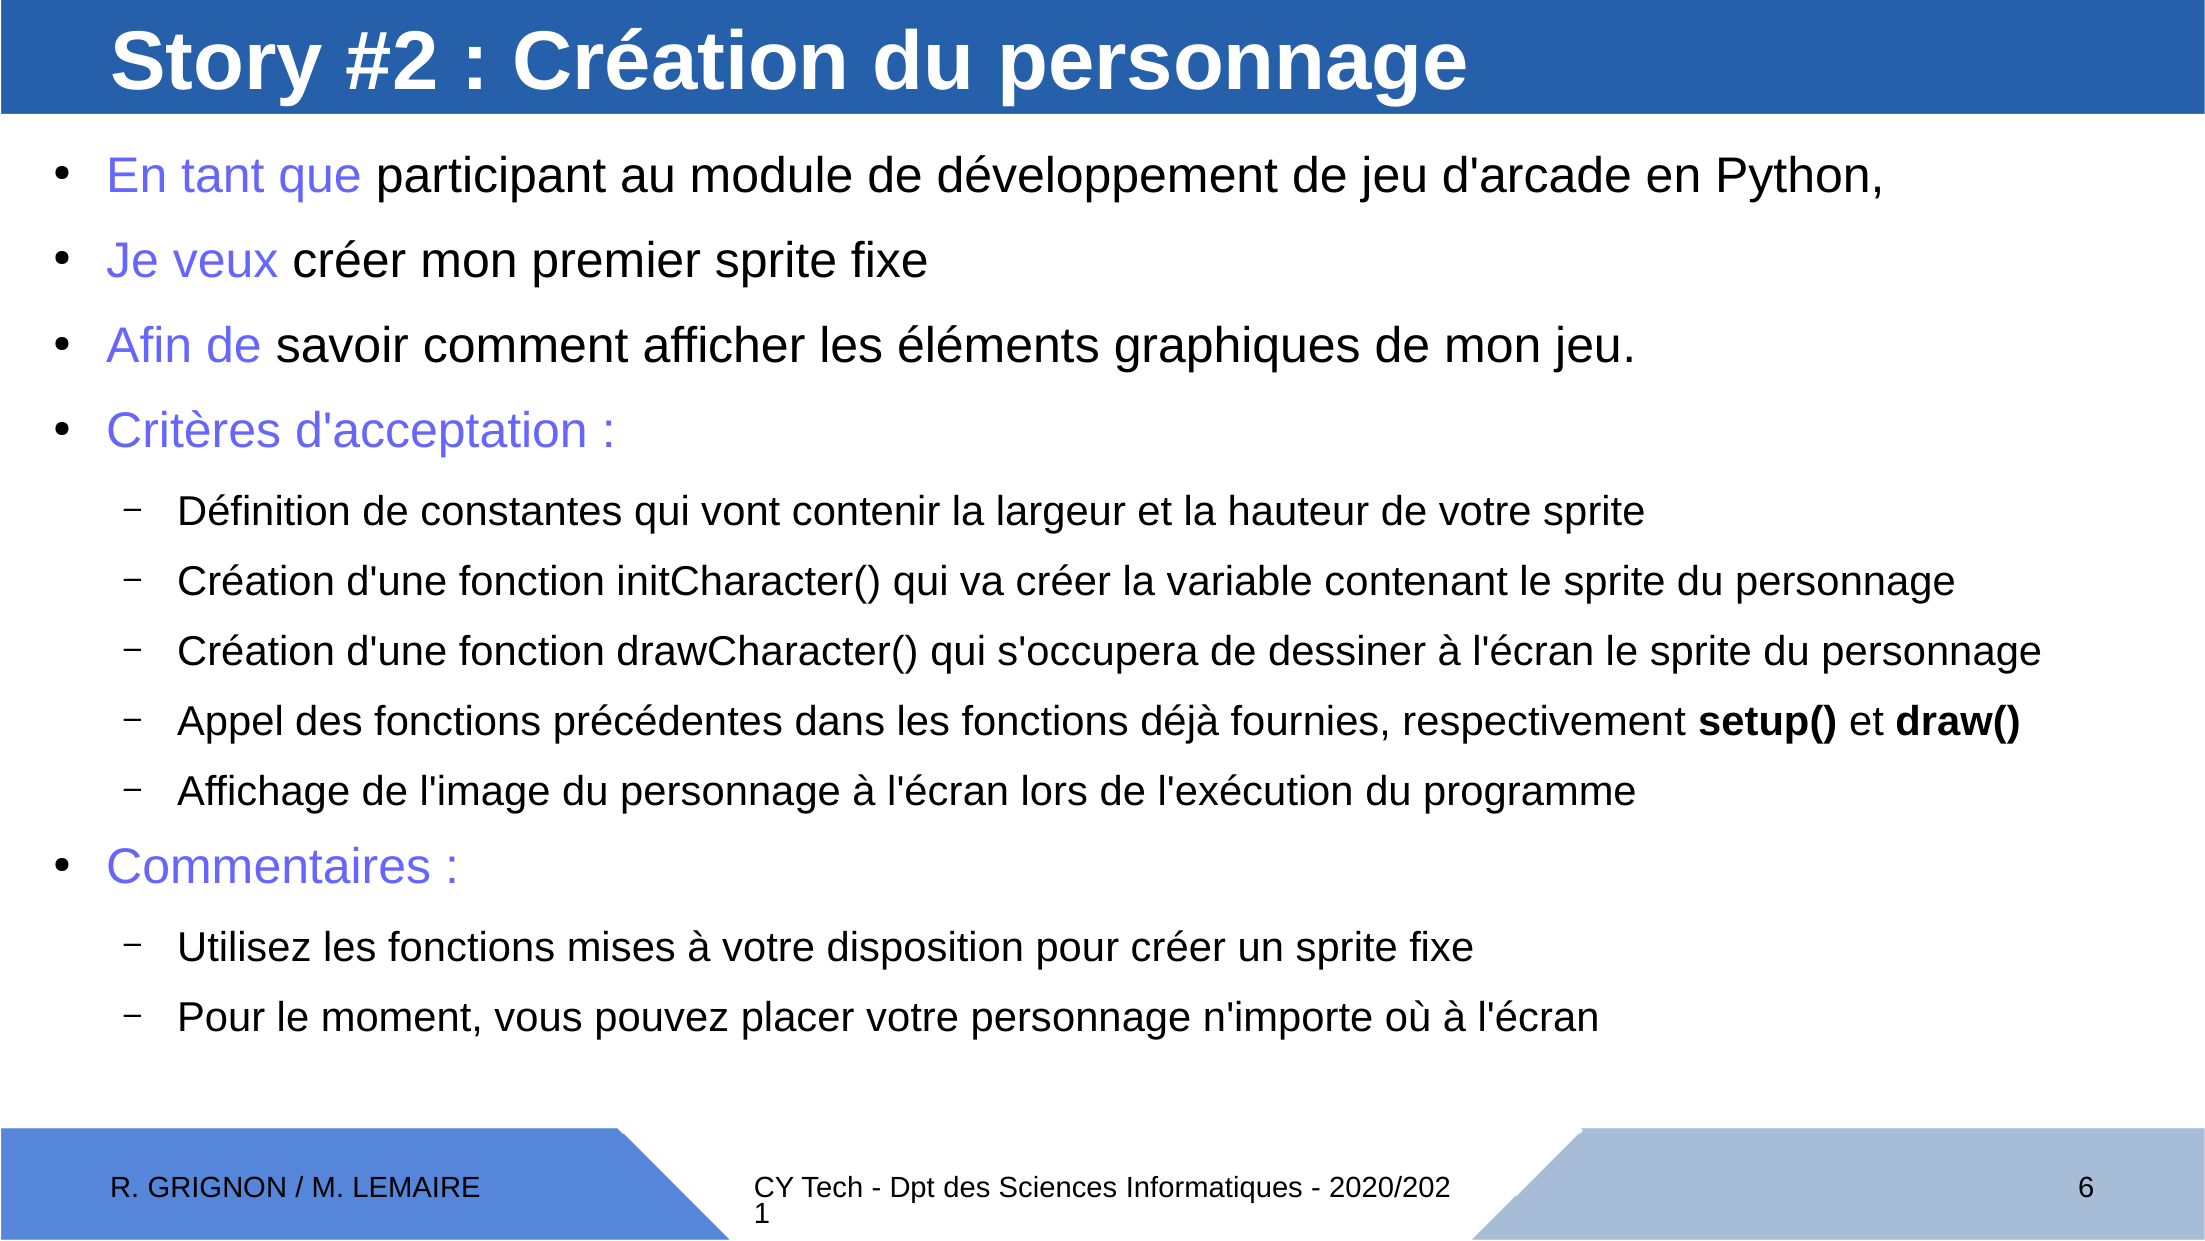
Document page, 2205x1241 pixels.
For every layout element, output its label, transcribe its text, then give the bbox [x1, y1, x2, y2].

title Story #2 : Création du personnage [110, 49, 2095, 217]
list En tant que participant au module de développement de jeu d'arcade en Python, Je veux créer mon premier sprite fixe Afin de savoir comment afficher les éléments graphiques de mon jeu. Critères d'acceptation : Définition de constantes qui vont contenir la largeur et la hauteur de votre sprite Création d'une fonction initCharacter() qui va créer la variable contenant le sprite du personnage Création d'une fonction drawCharacter() qui s'occupera de dessiner à l'écran le sprite du personnage Appel des fonctions précédentes dans les fonctions déjà fournies, respectivement setup() et draw() Affichage de l'image du personnage à l'écran lors de l'exécution du programme Commentaires : Utilisez les fonctions mises à votre disposition pour créer un sprite fixe Pour le moment, vous pouvez placer votre personnage n'importe où à l'écran [35, 217, 2186, 1087]
picture [0, 0, 2205, 1241]
